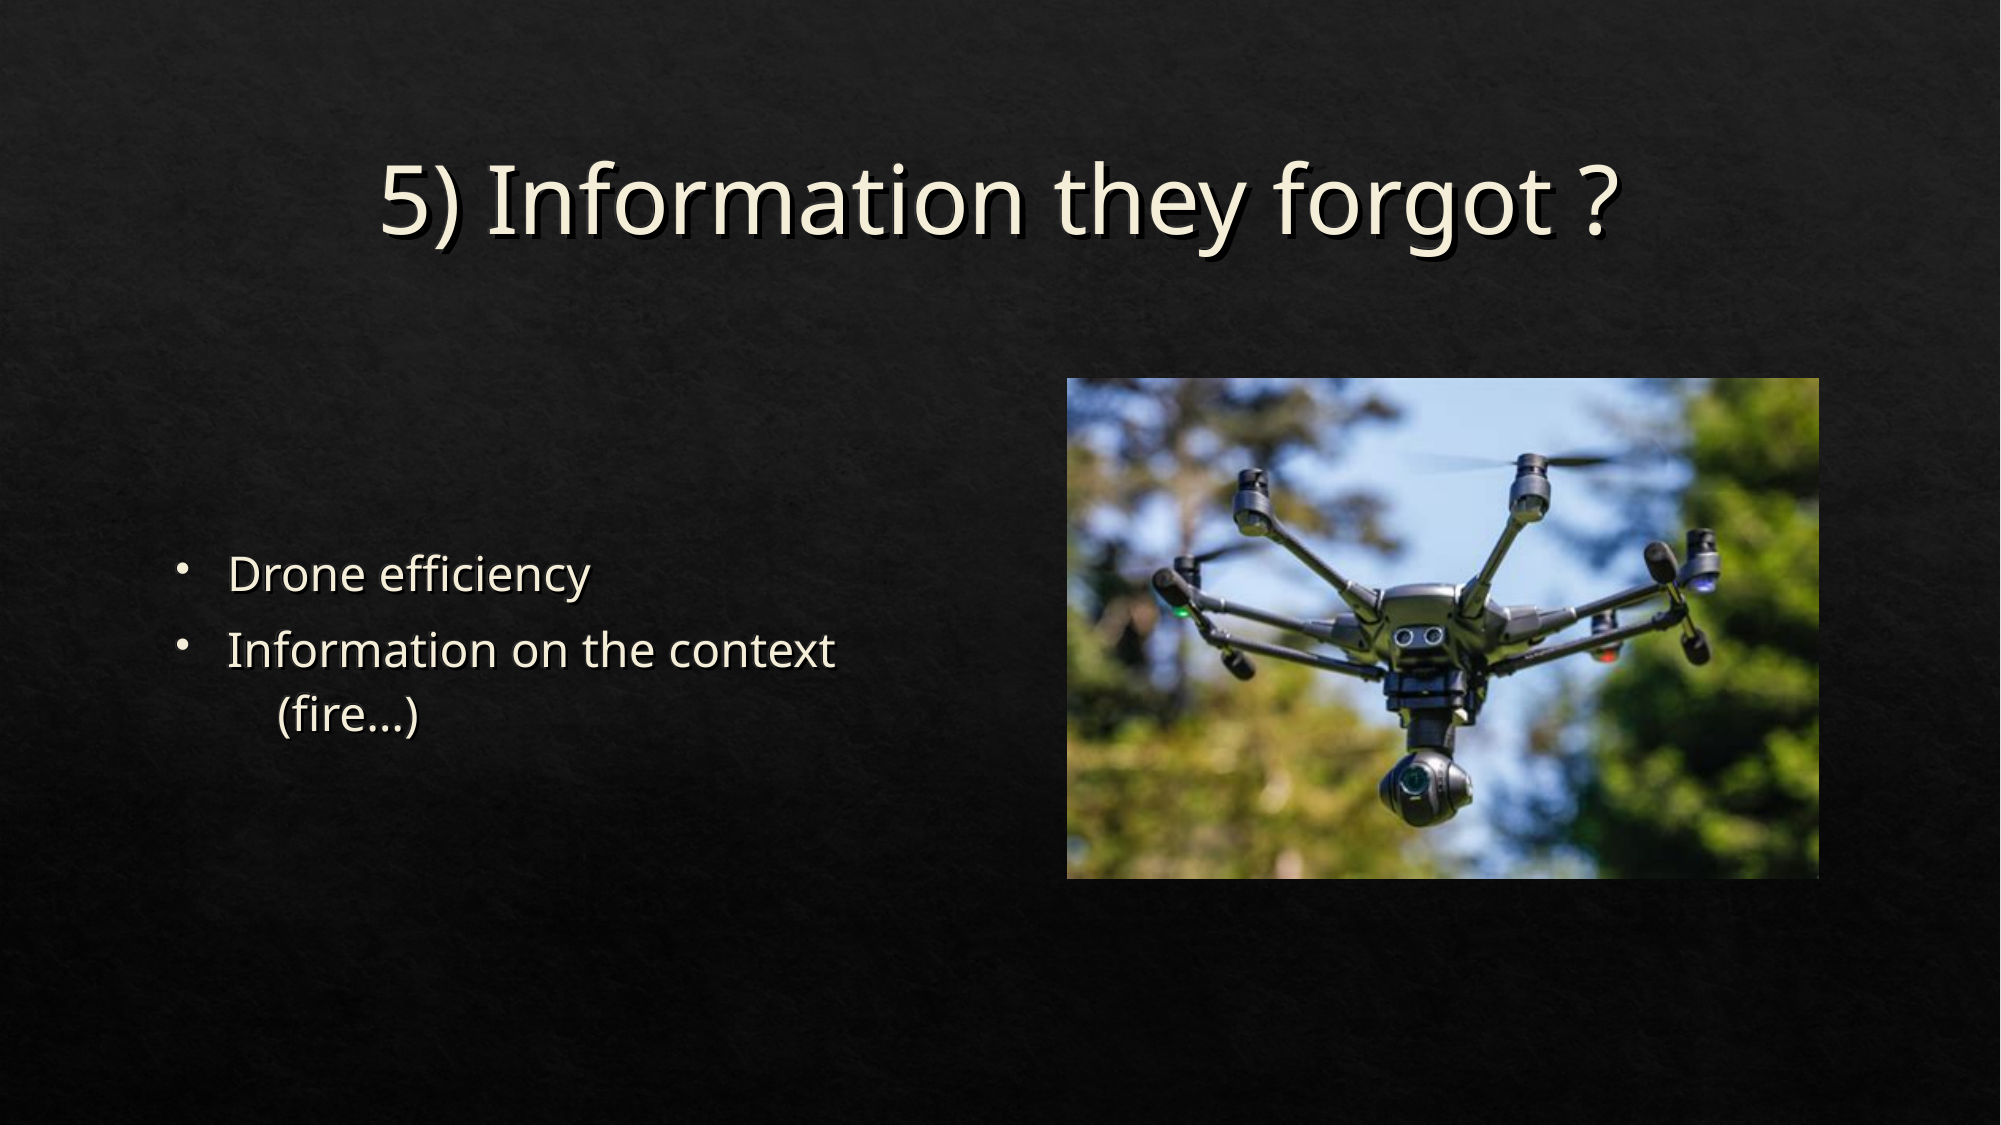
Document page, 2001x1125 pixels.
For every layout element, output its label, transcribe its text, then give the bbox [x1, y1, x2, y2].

title 5) Information they forgot ? [149, 99, 1849, 307]
picture [1067, 378, 1819, 879]
list Drone efficiency Information on the context (fire…) [149, 530, 947, 755]
